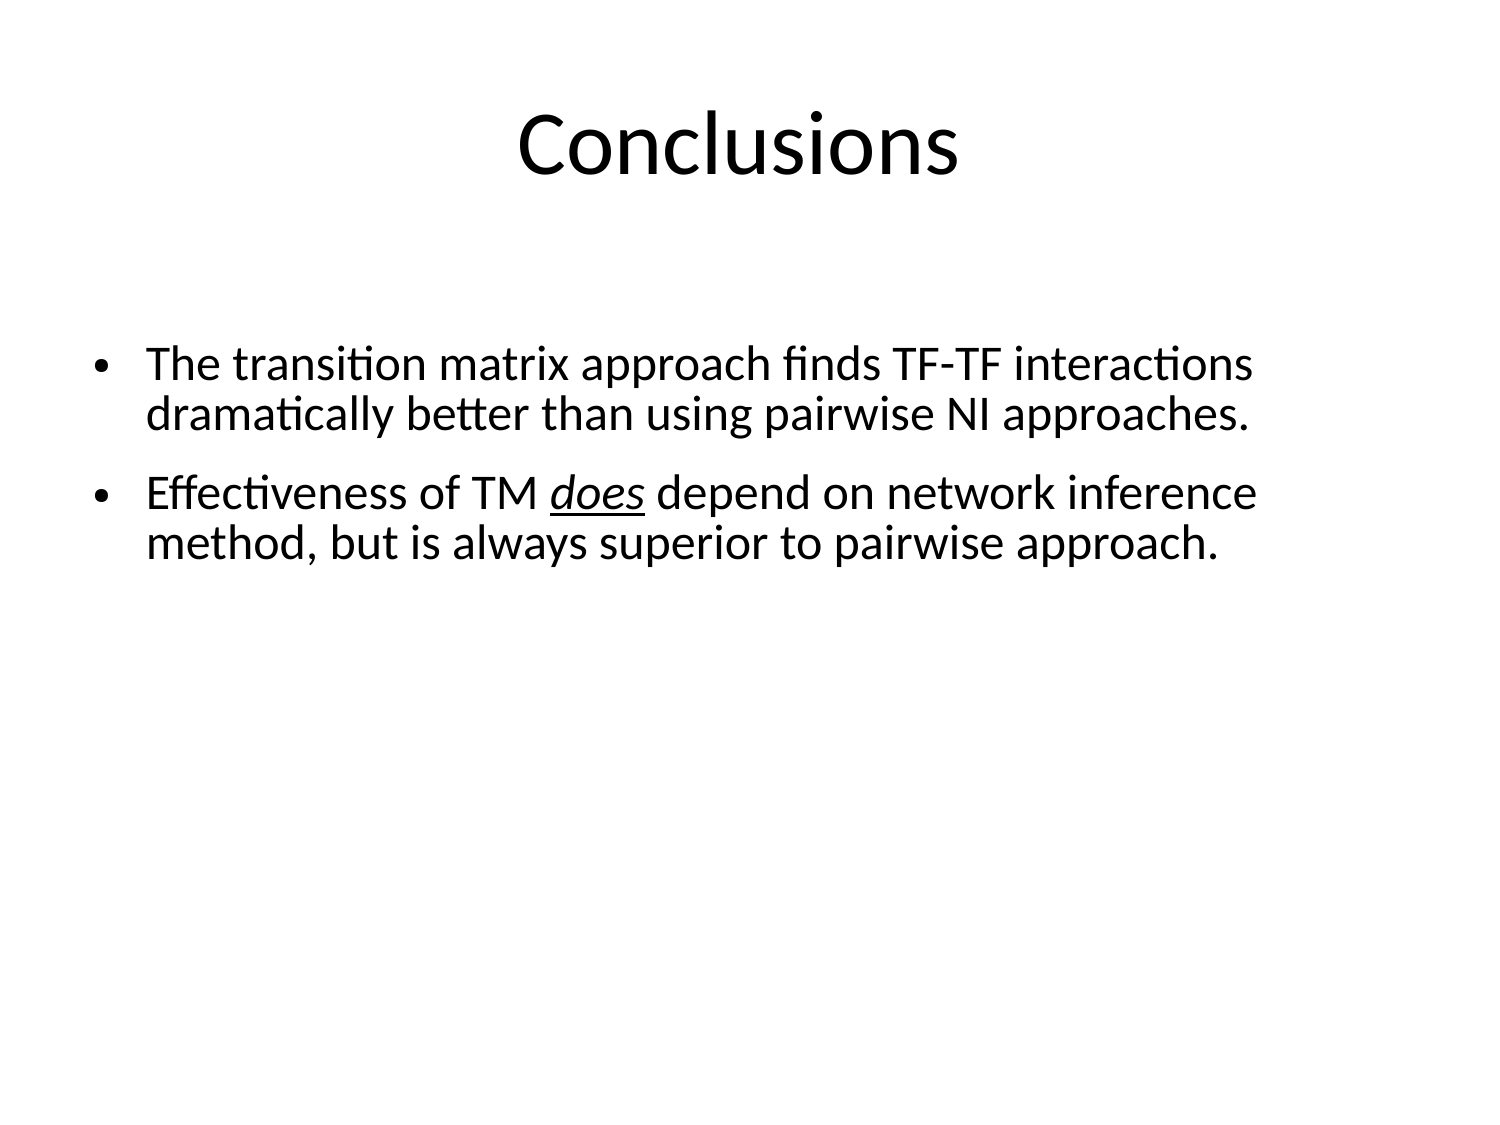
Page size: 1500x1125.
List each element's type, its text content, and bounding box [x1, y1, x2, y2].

title Conclusions [101, 31, 1377, 263]
list The transition matrix approach finds TF-TF interactions dramatically better than using pairwise NI approaches. Effectiveness of TM does depend on network inference method, but is always superior to pairwise approach. [75, 263, 1425, 916]
